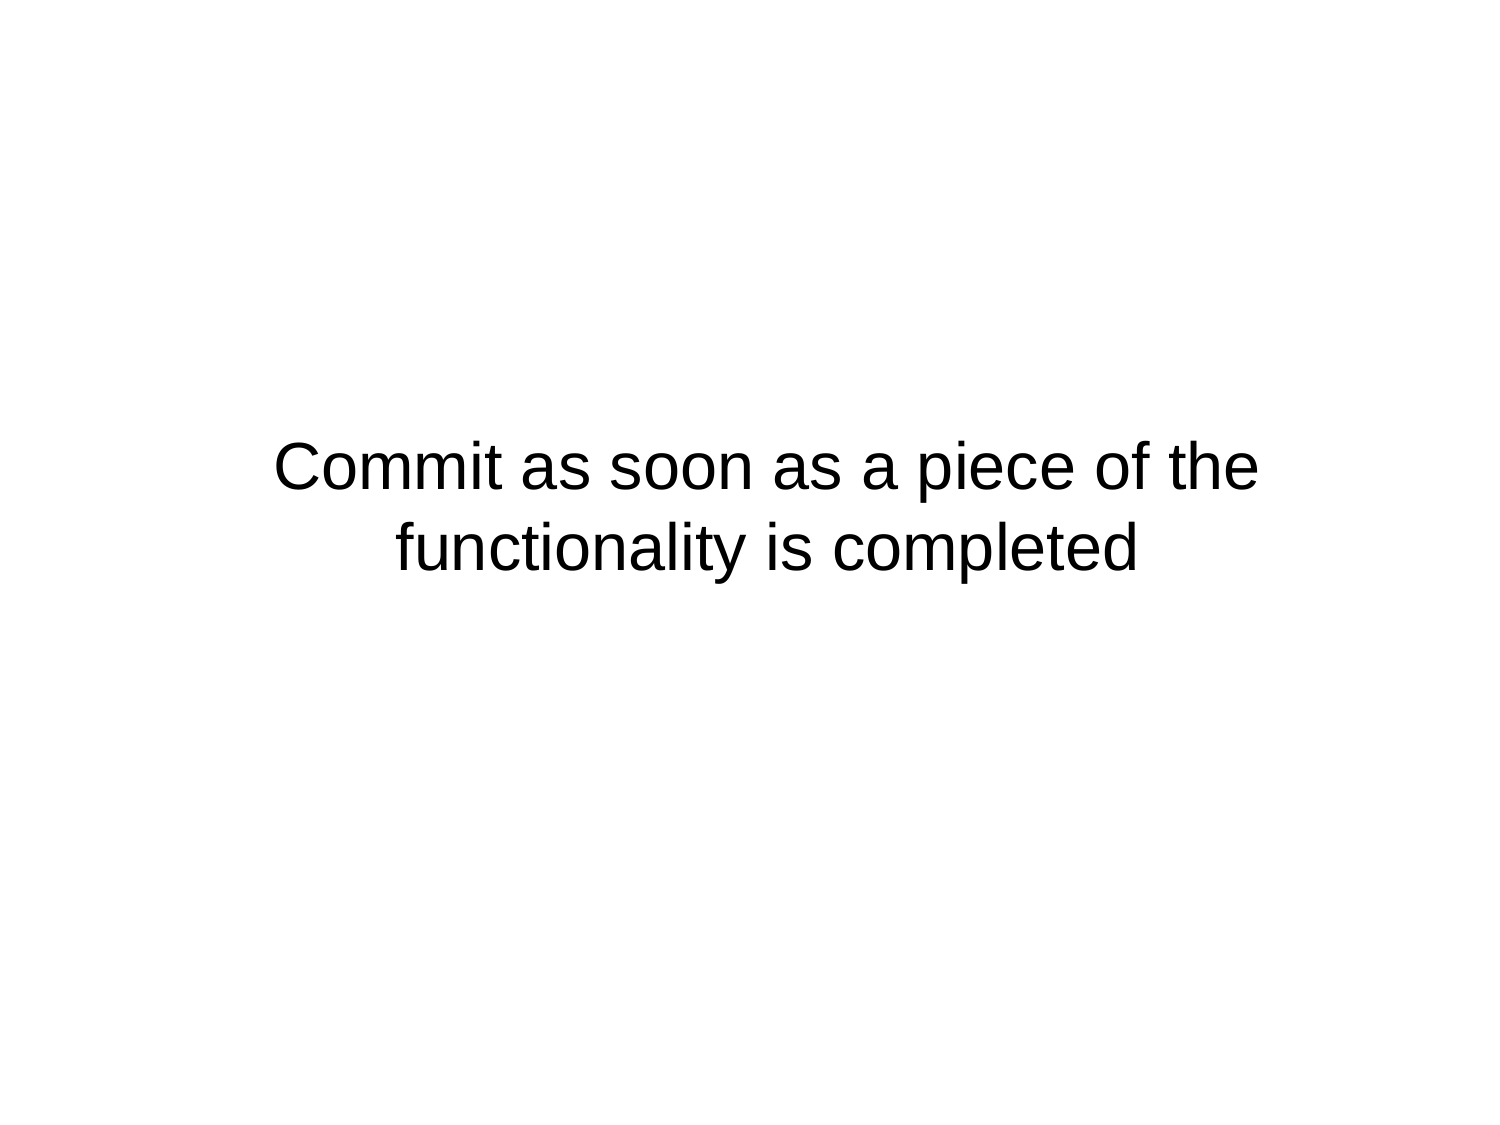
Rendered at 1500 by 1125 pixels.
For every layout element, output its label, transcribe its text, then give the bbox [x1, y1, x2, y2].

list Commit as soon as a piece of the functionality is completed [75, 263, 1425, 1006]
